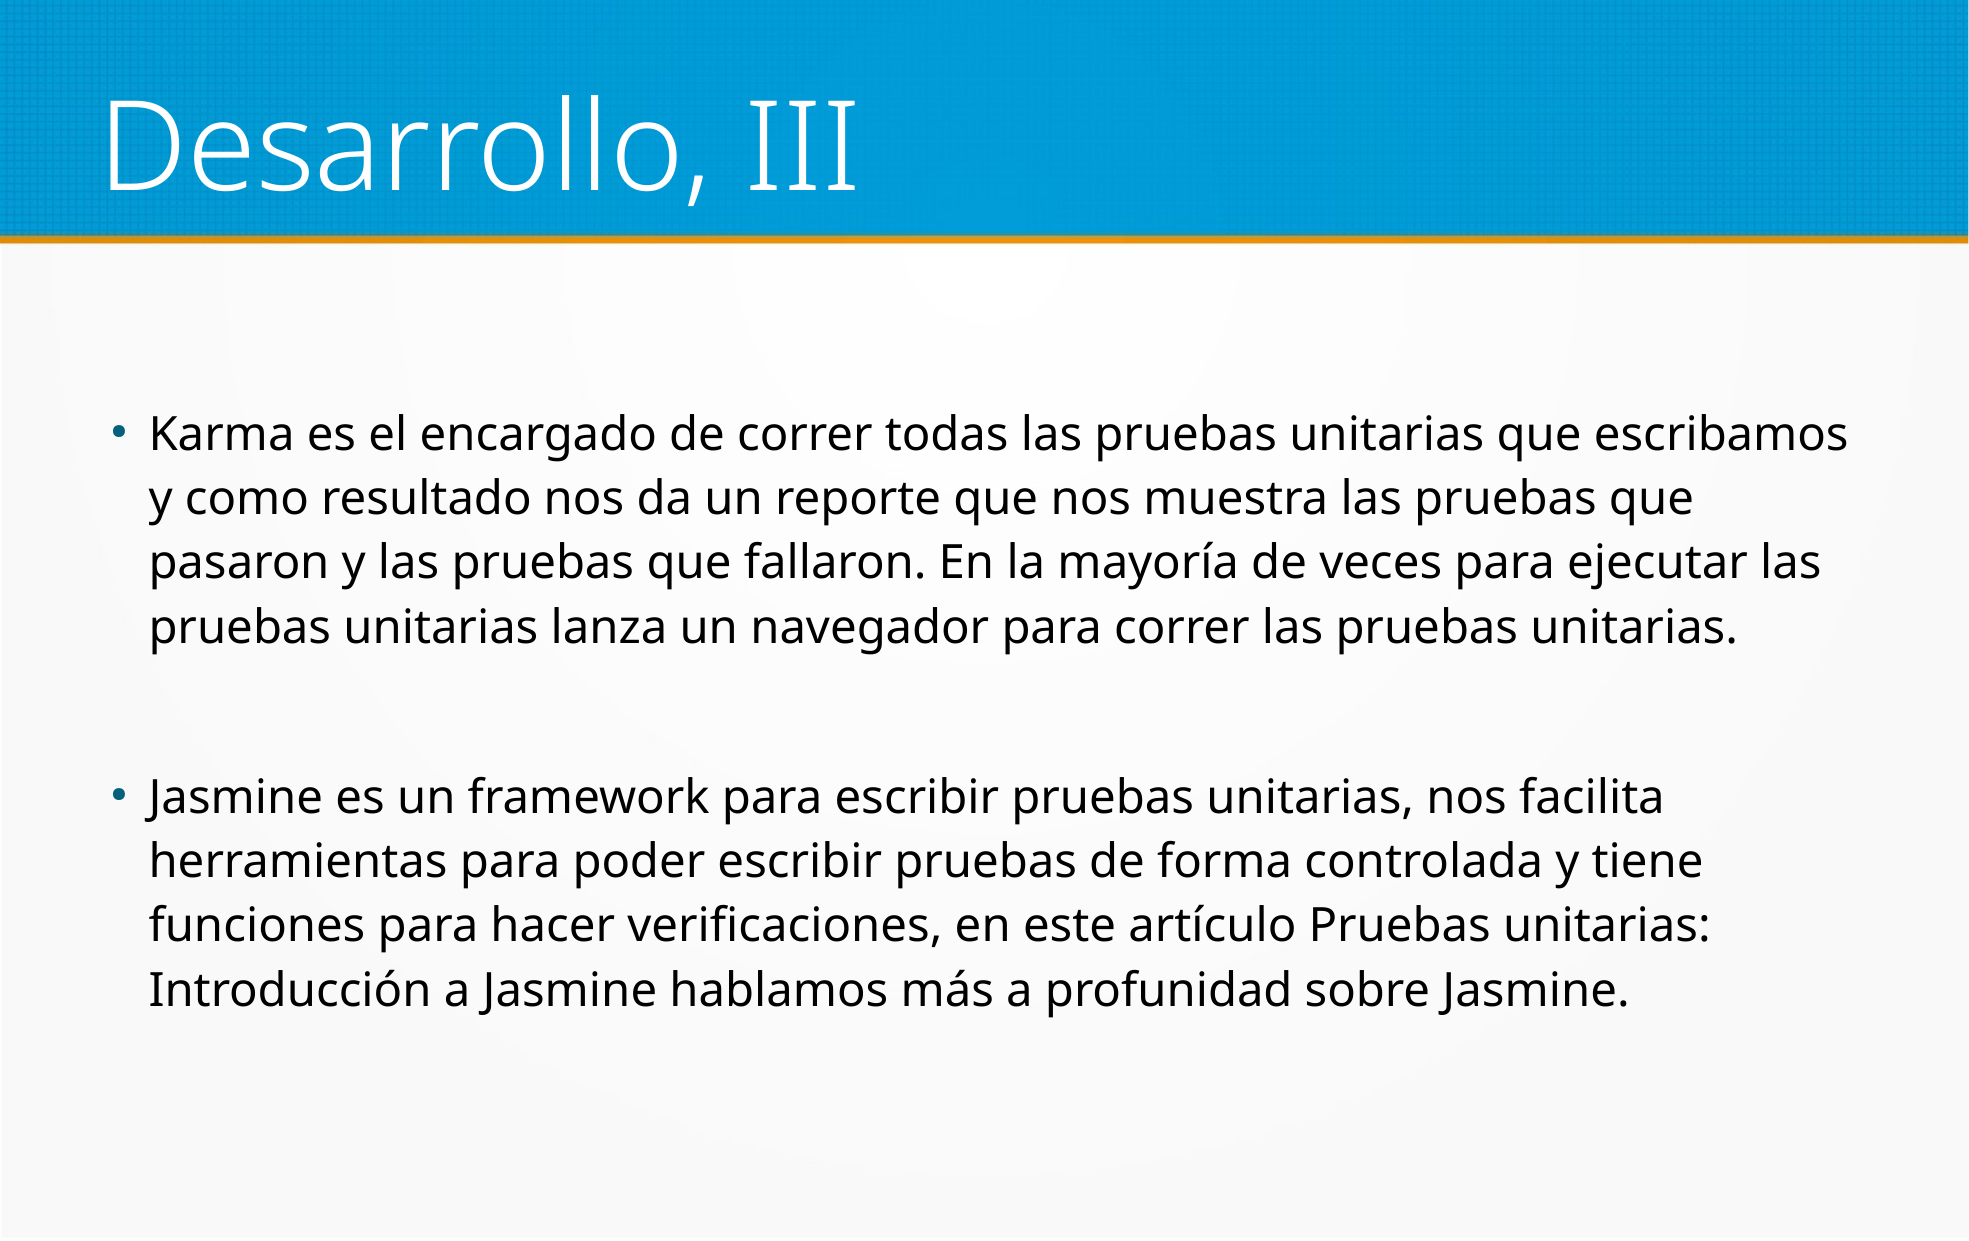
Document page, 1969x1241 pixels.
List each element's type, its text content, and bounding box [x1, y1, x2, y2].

list Karma es el encargado de correr todas las pruebas unitarias que escribamos y como resultado nos da un reporte que nos muestra las pruebas que pasaron y las pruebas que fallaron. En la mayoría de veces para ejecutar las pruebas unitarias lanza un navegador para correr las pruebas unitarias. Jasmine es un framework para escribir pruebas unitarias, nos facilita herramientas para poder escribir pruebas de forma controlada y tiene funciones para hacer verificaciones, en este artículo Pruebas unitarias: Introducción a Jasmine hablamos más a profunidad sobre Jasmine. [98, 315, 1861, 1081]
picture [0, 233, 1969, 1241]
title Desarrollo, III [98, 19, 1870, 227]
